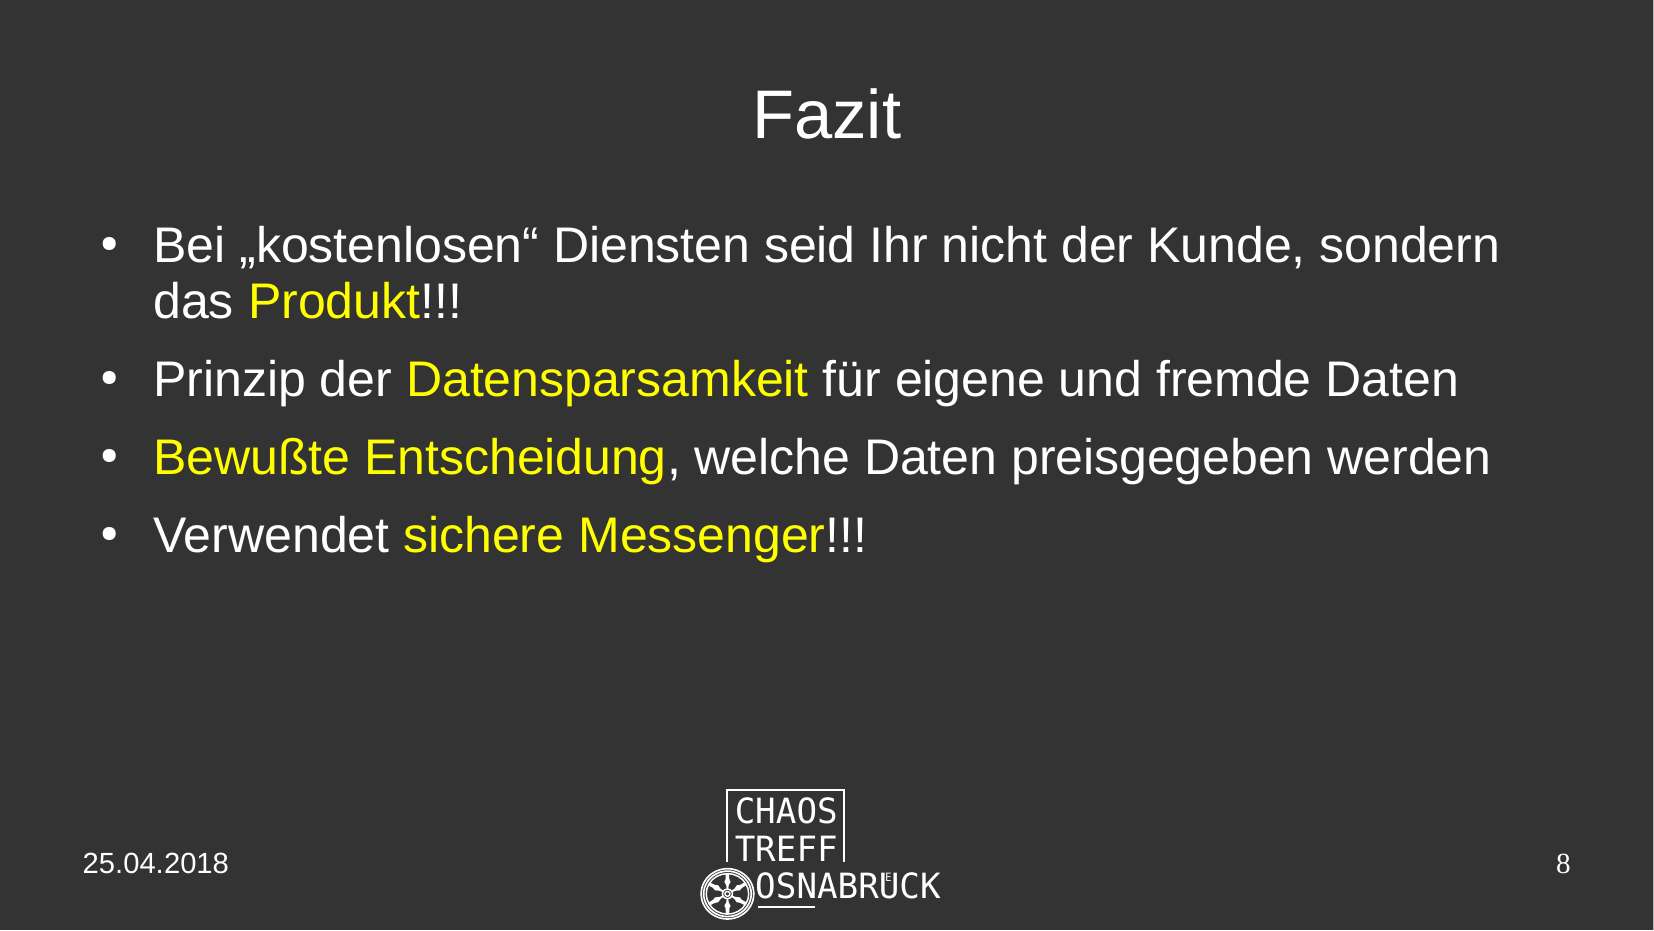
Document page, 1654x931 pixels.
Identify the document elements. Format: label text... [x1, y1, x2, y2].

list Bei „kostenlosen“ Diensten seid Ihr nicht der Kunde, sondern das Produkt!!! Prinzip der Datensparsamkeit für eigene und fremde Daten Bewußte Entscheidung, welche Daten preisgegeben werden Verwendet sichere Messenger!!! [82, 217, 1571, 758]
title Fazit [82, 37, 1571, 193]
